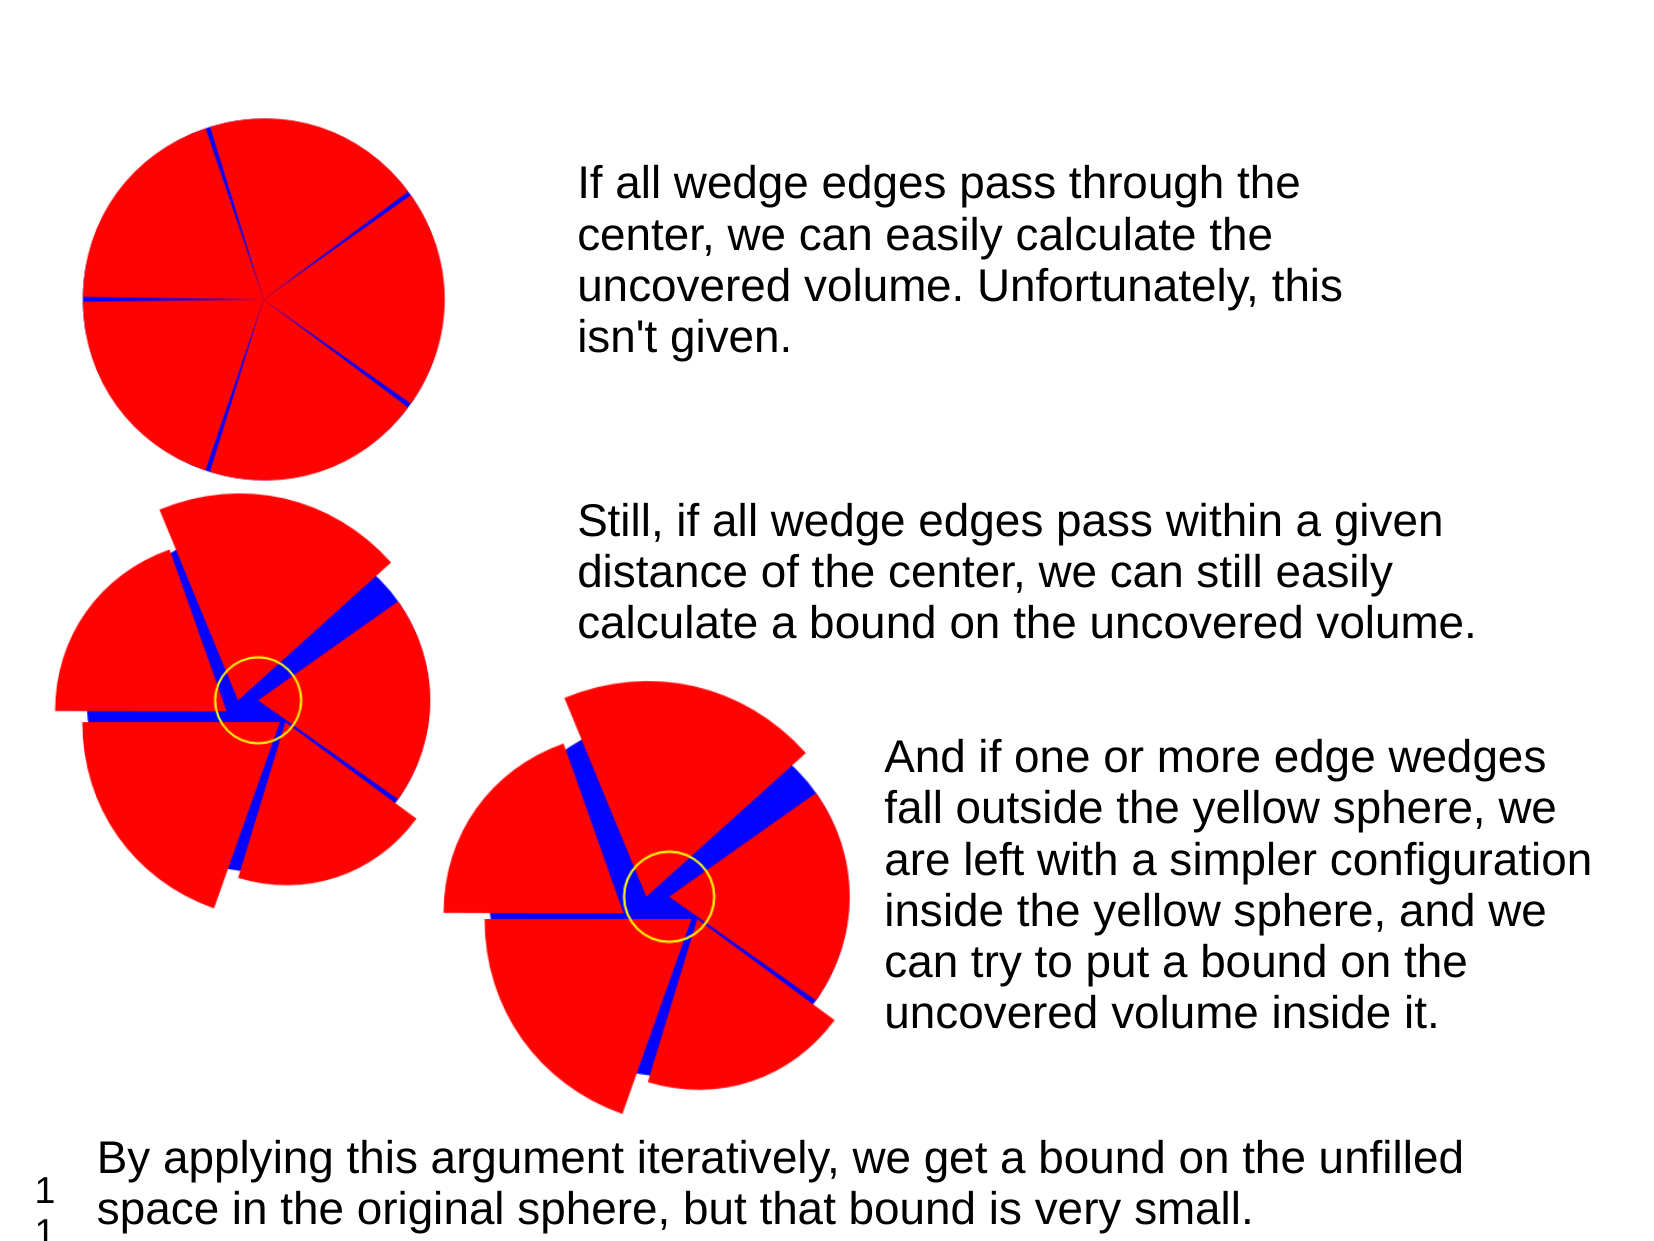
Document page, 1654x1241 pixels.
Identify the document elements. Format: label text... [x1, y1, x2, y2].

text_box Still, if all wedge edges pass within a given distance of the center, we can still easily calculate a bound on the uncovered volume. [562, 487, 1501, 676]
text_box If all wedge edges pass through the center, we can easily calculate the uncovered volume. Unfortunately, this isn't given. [562, 150, 1388, 413]
text_box 11 [19, 1162, 89, 1220]
text_box By applying this argument iteratively, we get a bound on the unfilled space in the original sphere, but that bound is very small. [82, 1124, 1613, 1241]
text_box And if one or more edge wedges fall outside the yellow sphere, we are left with a simpler configuration inside the yellow sphere, and we can try to put a bound on the uncovered volume inside it. [869, 723, 1613, 1047]
picture [47, 112, 858, 1123]
